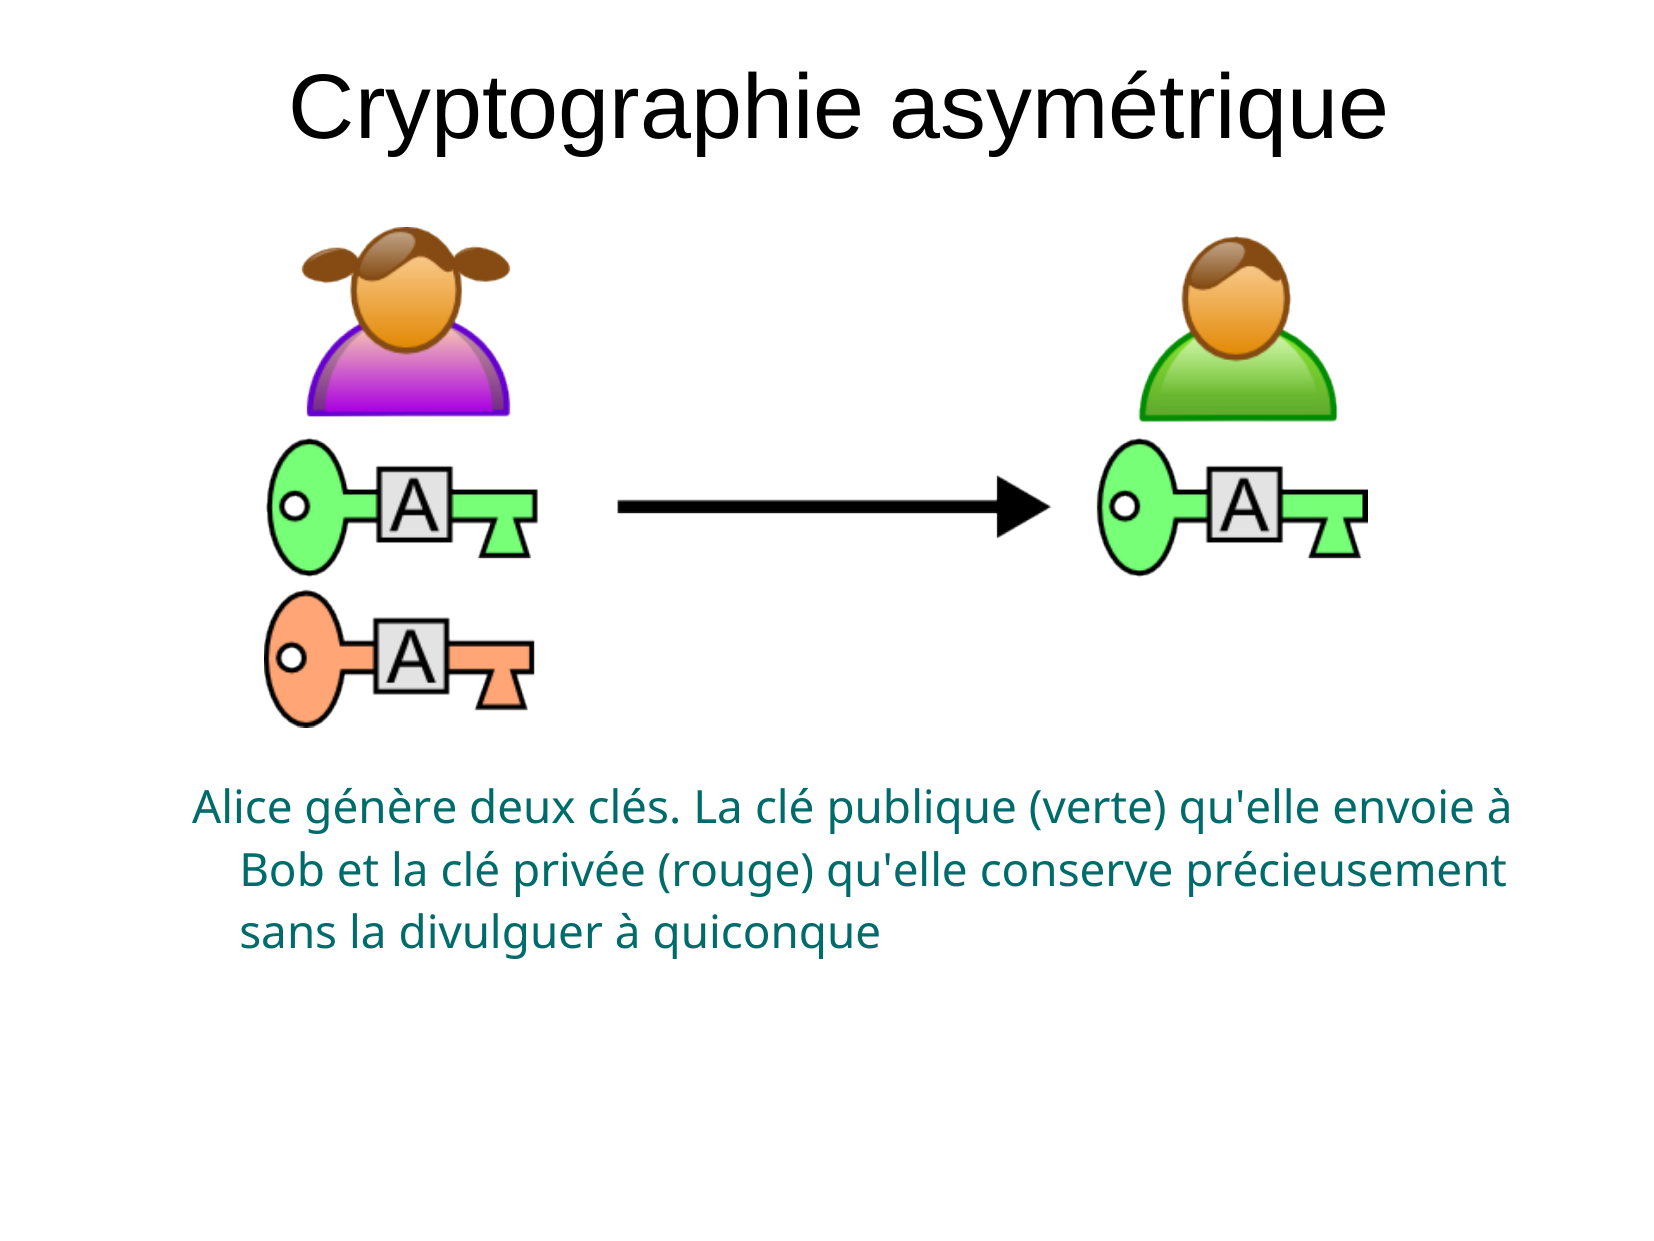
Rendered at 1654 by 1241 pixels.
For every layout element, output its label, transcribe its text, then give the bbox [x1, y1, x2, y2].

picture [264, 227, 1368, 728]
title Cryptographie asymétrique [247, 32, 1433, 181]
list Alice génère deux clés. La clé publique (verte) qu'elle envoie à Bob et la clé privée (rouge) qu'elle conserve précieusement sans la divulguer à quiconque [97, 214, 1586, 1127]
